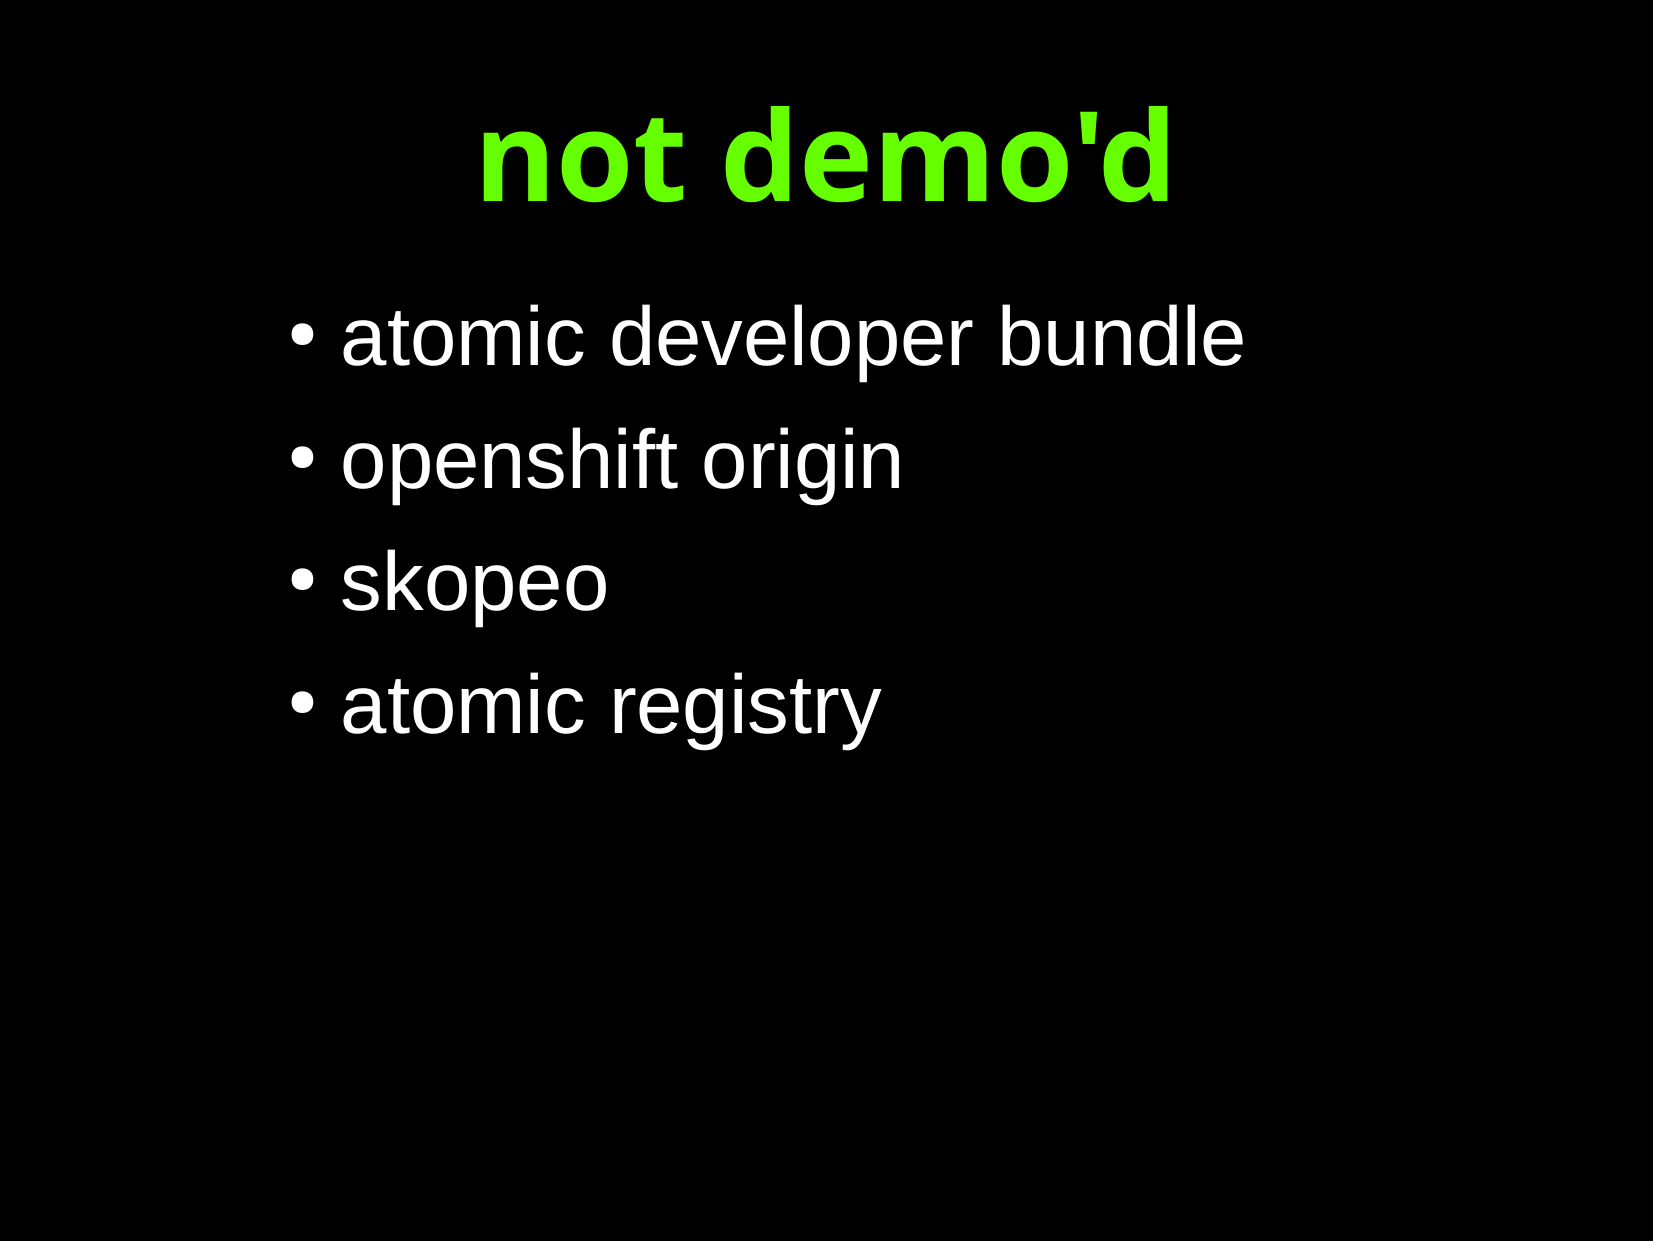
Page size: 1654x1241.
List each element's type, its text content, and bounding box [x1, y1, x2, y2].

list atomic developer bundle openshift origin skopeo atomic registry [270, 290, 1571, 1010]
title not demo'd [82, 49, 1571, 257]
